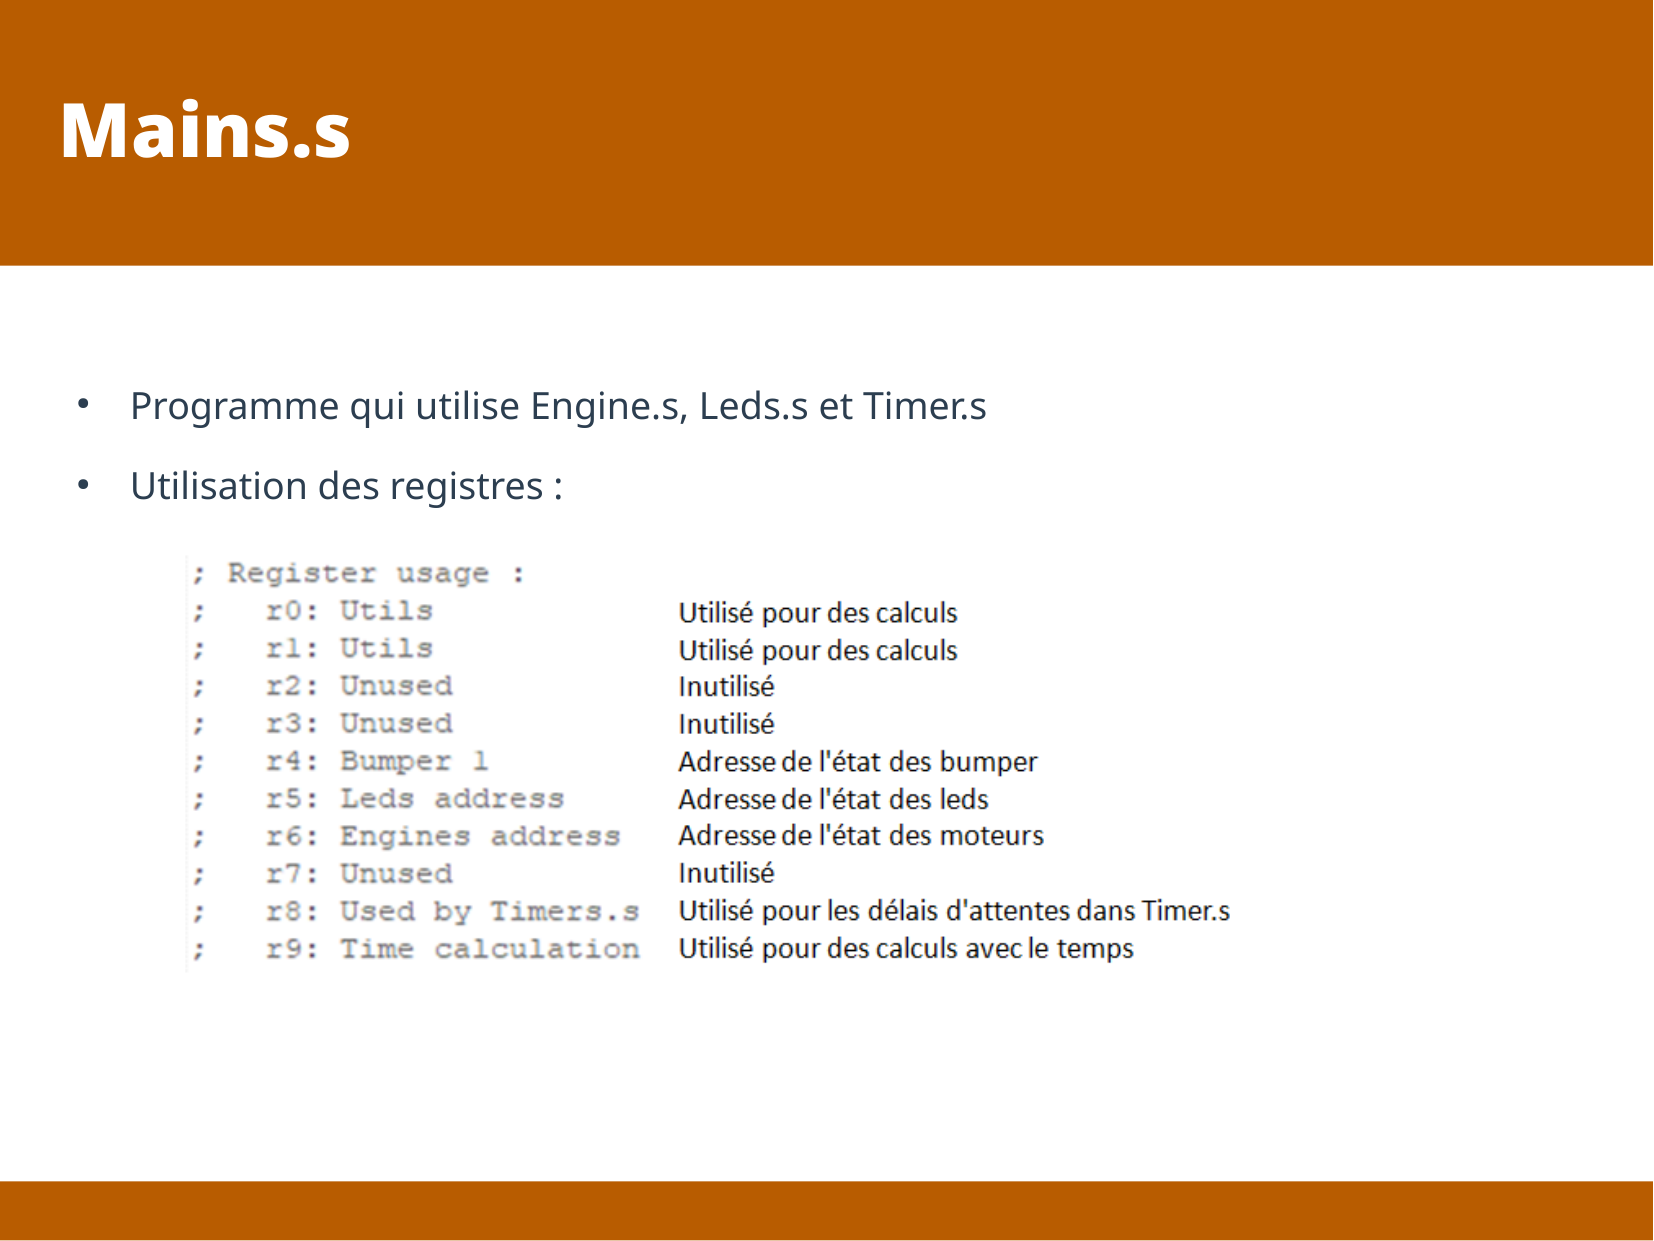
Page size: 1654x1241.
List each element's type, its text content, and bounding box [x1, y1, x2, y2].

title Mains.s [58, 49, 1594, 207]
picture [171, 554, 1261, 986]
list Programme qui utilise Engine.s, Leds.s et Timer.s Utilisation des registres : [58, 324, 1594, 1152]
